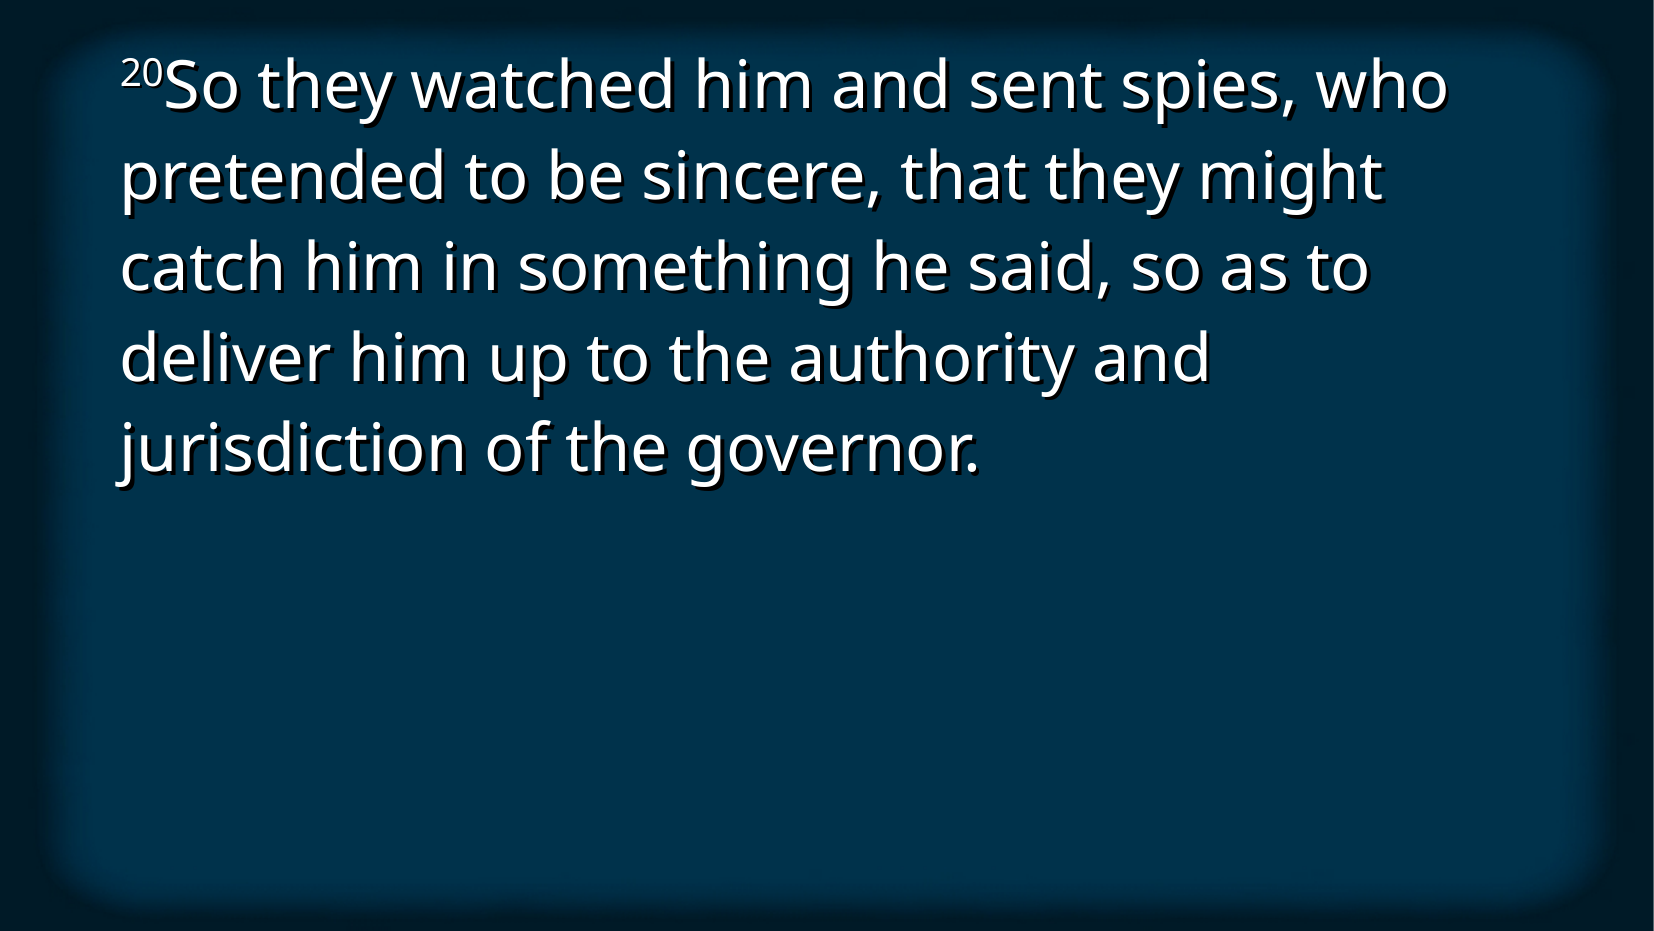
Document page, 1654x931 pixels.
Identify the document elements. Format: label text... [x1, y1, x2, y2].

text_box 20So they watched him and sent spies, who pretended to be sincere, that they might catch him in something he said, so as to deliver him up to the authority and jurisdiction of the governor. [105, 30, 1546, 586]
picture [0, 0, 1654, 931]
